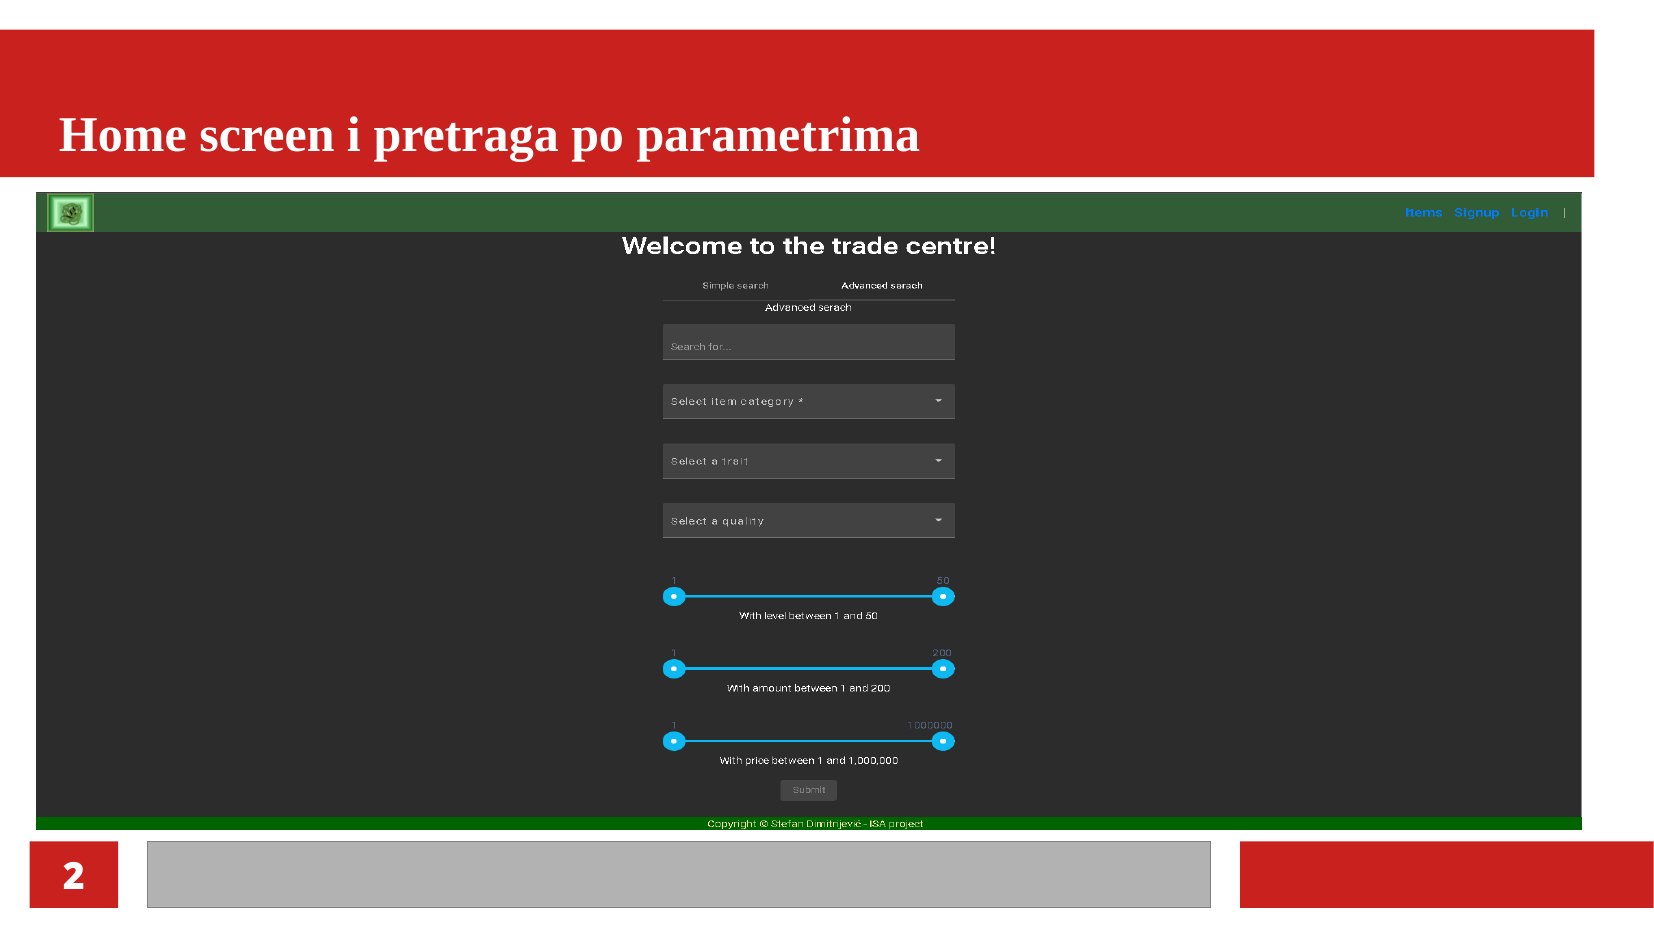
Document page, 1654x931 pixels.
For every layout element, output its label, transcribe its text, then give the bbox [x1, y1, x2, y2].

picture [36, 192, 1582, 830]
title Home screen i pretraga po parametrima [59, 44, 1595, 163]
